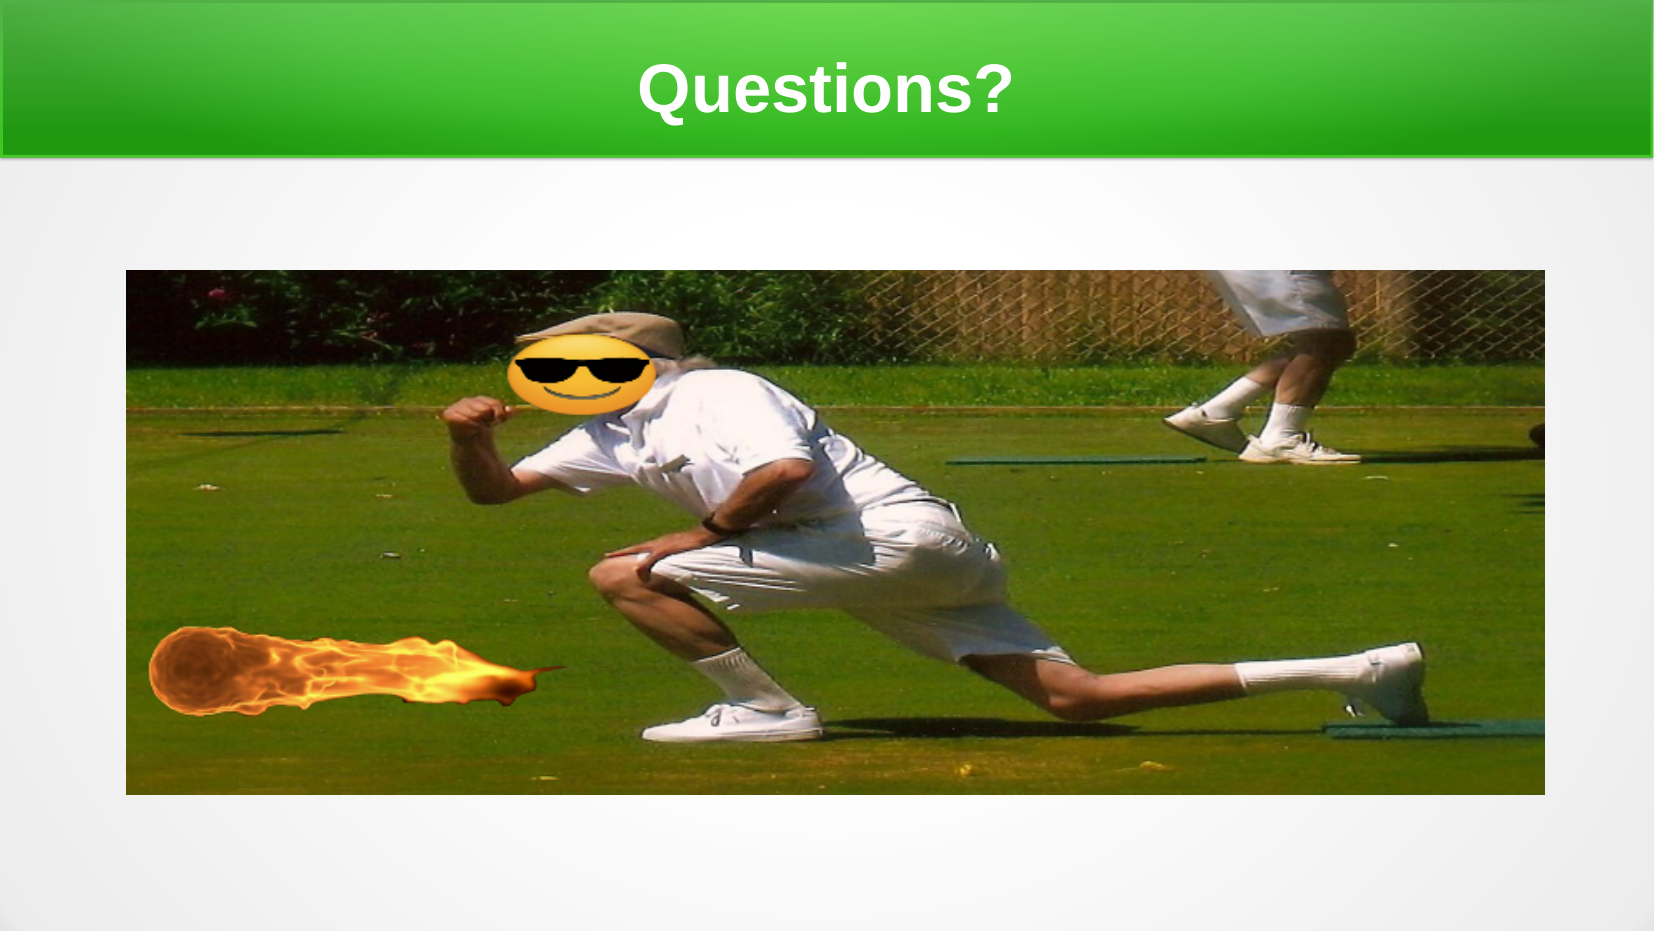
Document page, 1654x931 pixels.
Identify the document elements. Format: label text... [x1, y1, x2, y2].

title Questions? [82, 35, 1571, 142]
picture [126, 270, 1546, 796]
